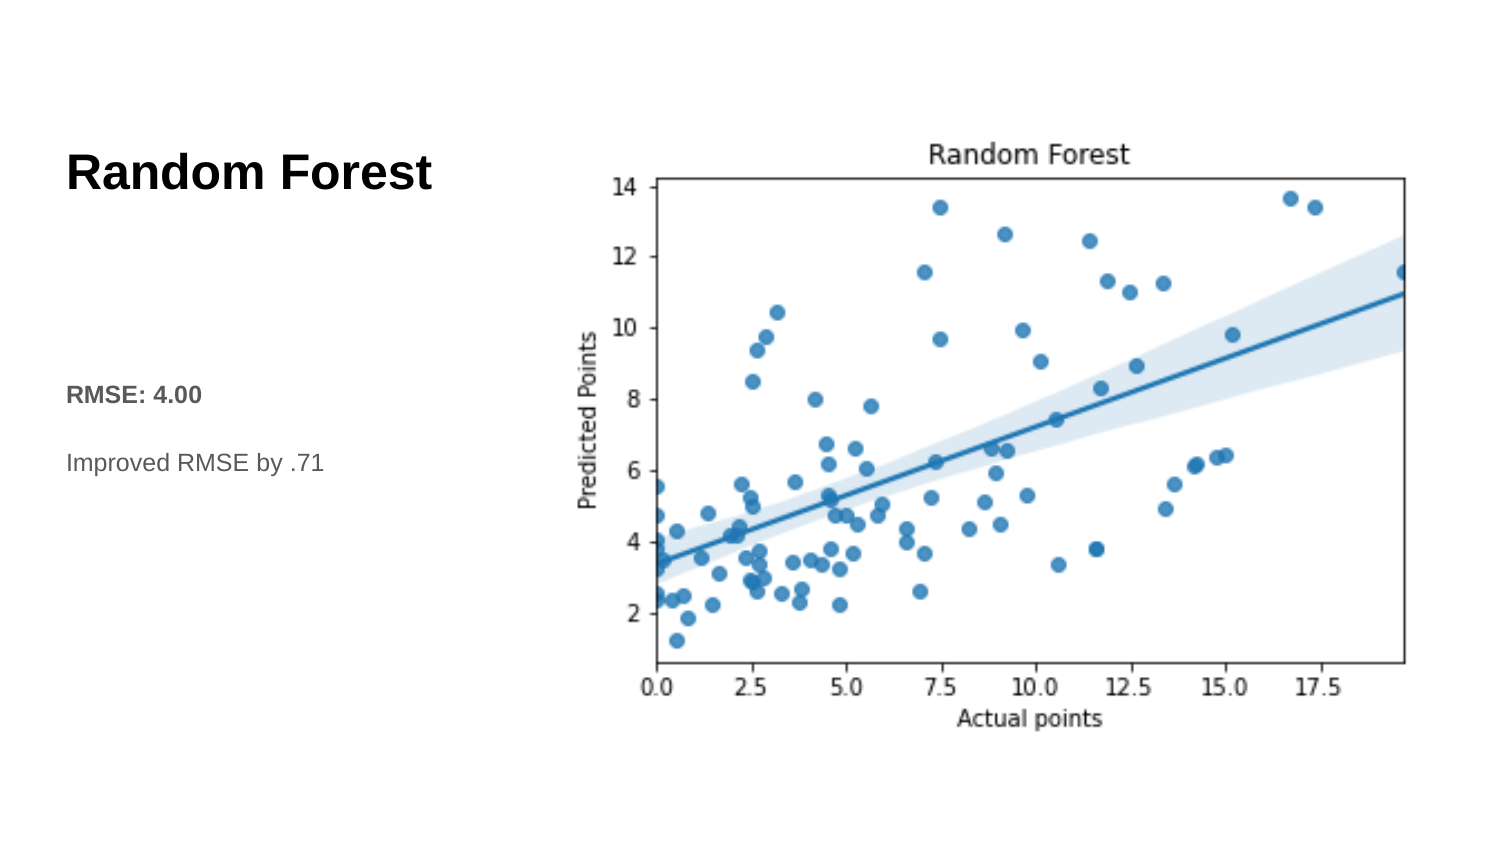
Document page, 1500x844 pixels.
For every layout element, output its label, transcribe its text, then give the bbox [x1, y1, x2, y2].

list RMSE: 4.00 Improved RMSE by .71 [51, 227, 512, 750]
picture [536, 100, 1500, 743]
title Random Forest [51, 91, 512, 216]
